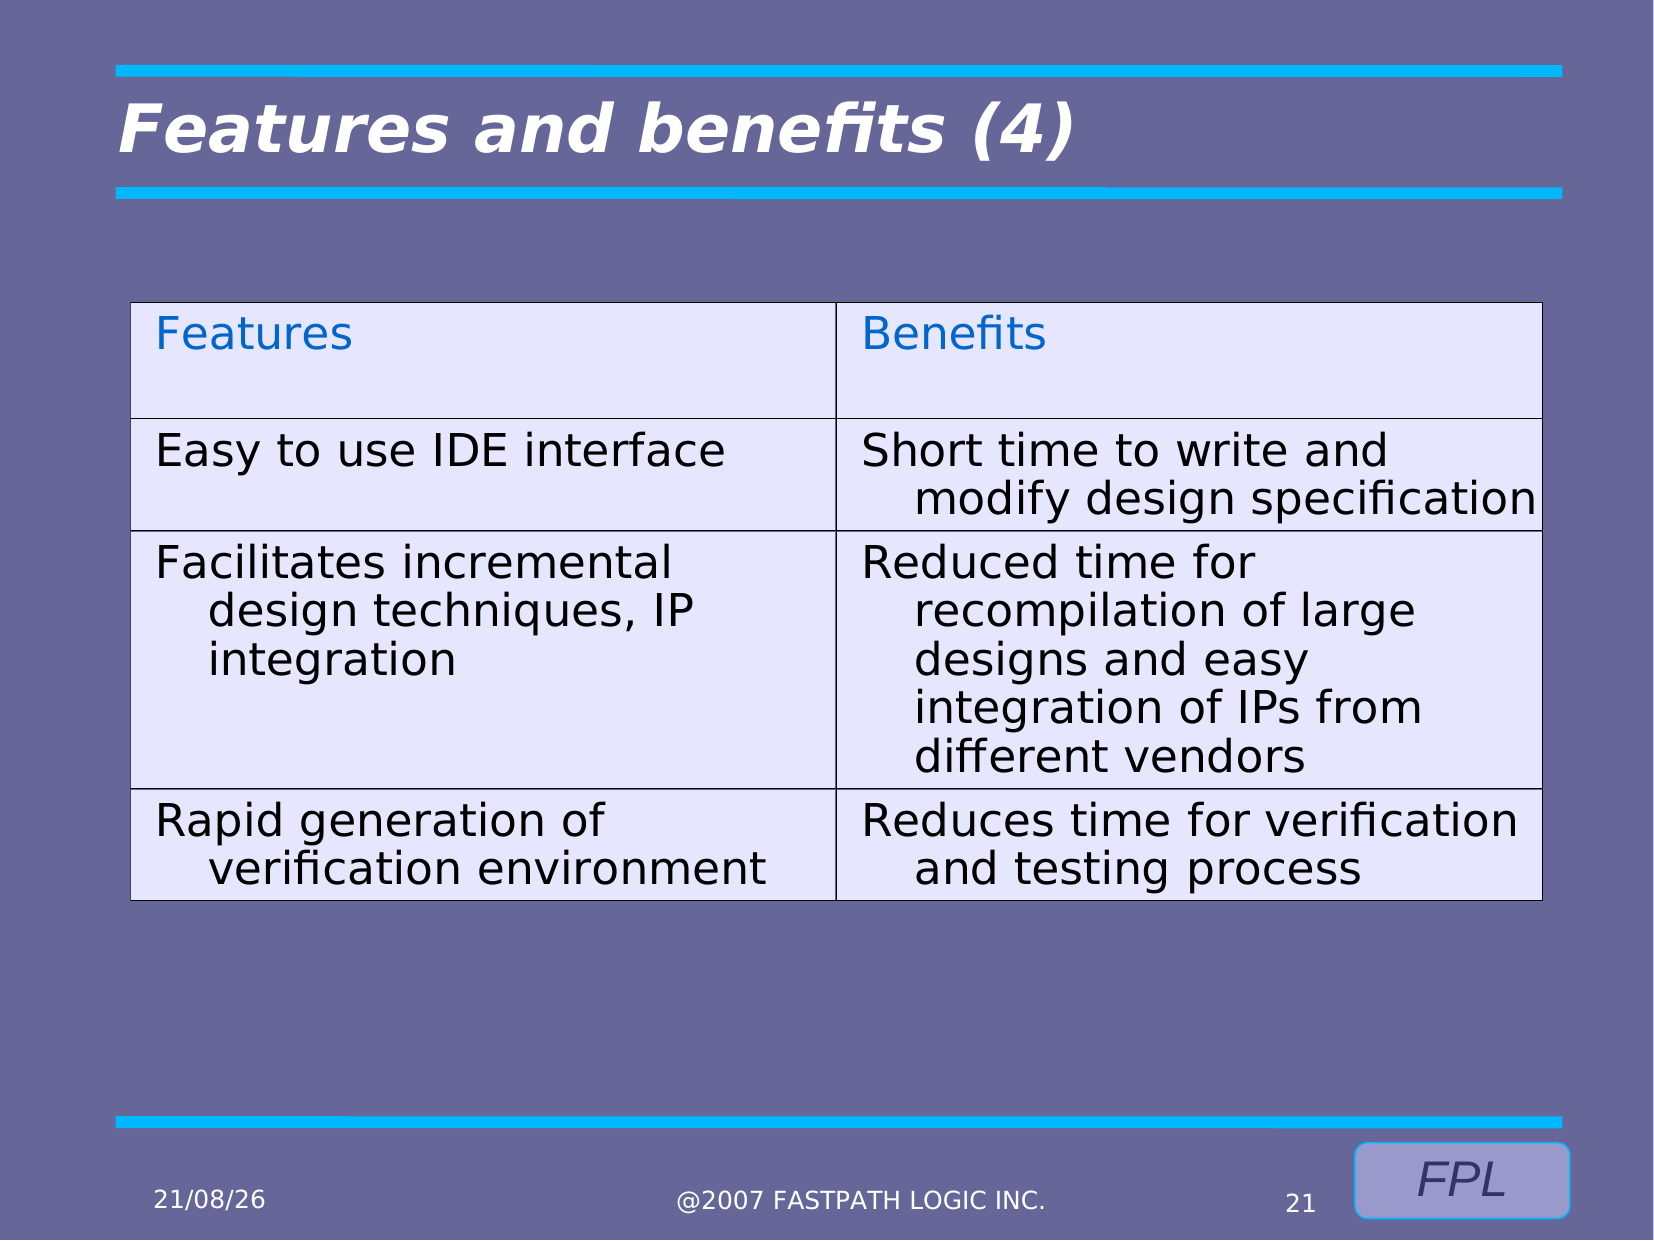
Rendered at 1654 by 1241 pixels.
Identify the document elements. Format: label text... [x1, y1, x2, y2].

chart [130, 302, 1544, 1089]
title Features and benefits (4) [118, 41, 1531, 219]
